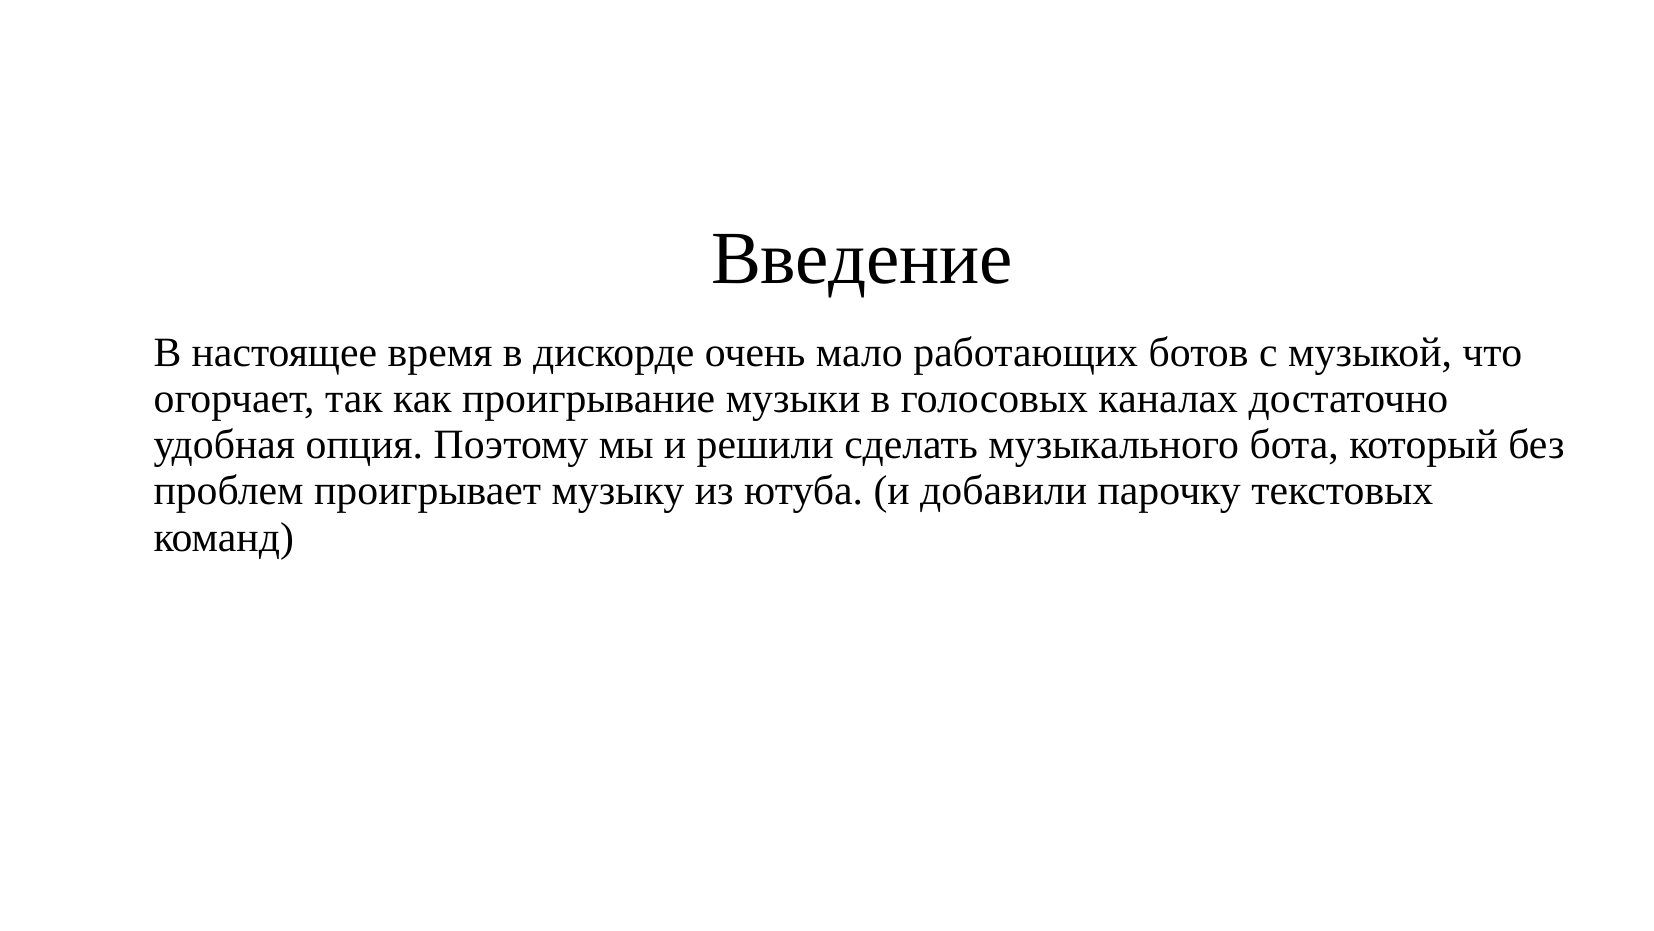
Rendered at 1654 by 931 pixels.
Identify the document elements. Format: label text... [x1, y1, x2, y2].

list Введение В настоящее время в дискорде очень мало работающих ботов с музыкой, что огорчает, так как проигрывание музыки в голосовых каналах достаточно удобная опция. Поэтому мы и решили сделать музыкального бота, который без проблем проигрывает музыку из ютуба. (и добавили парочку текстовых команд) [82, 216, 1571, 756]
